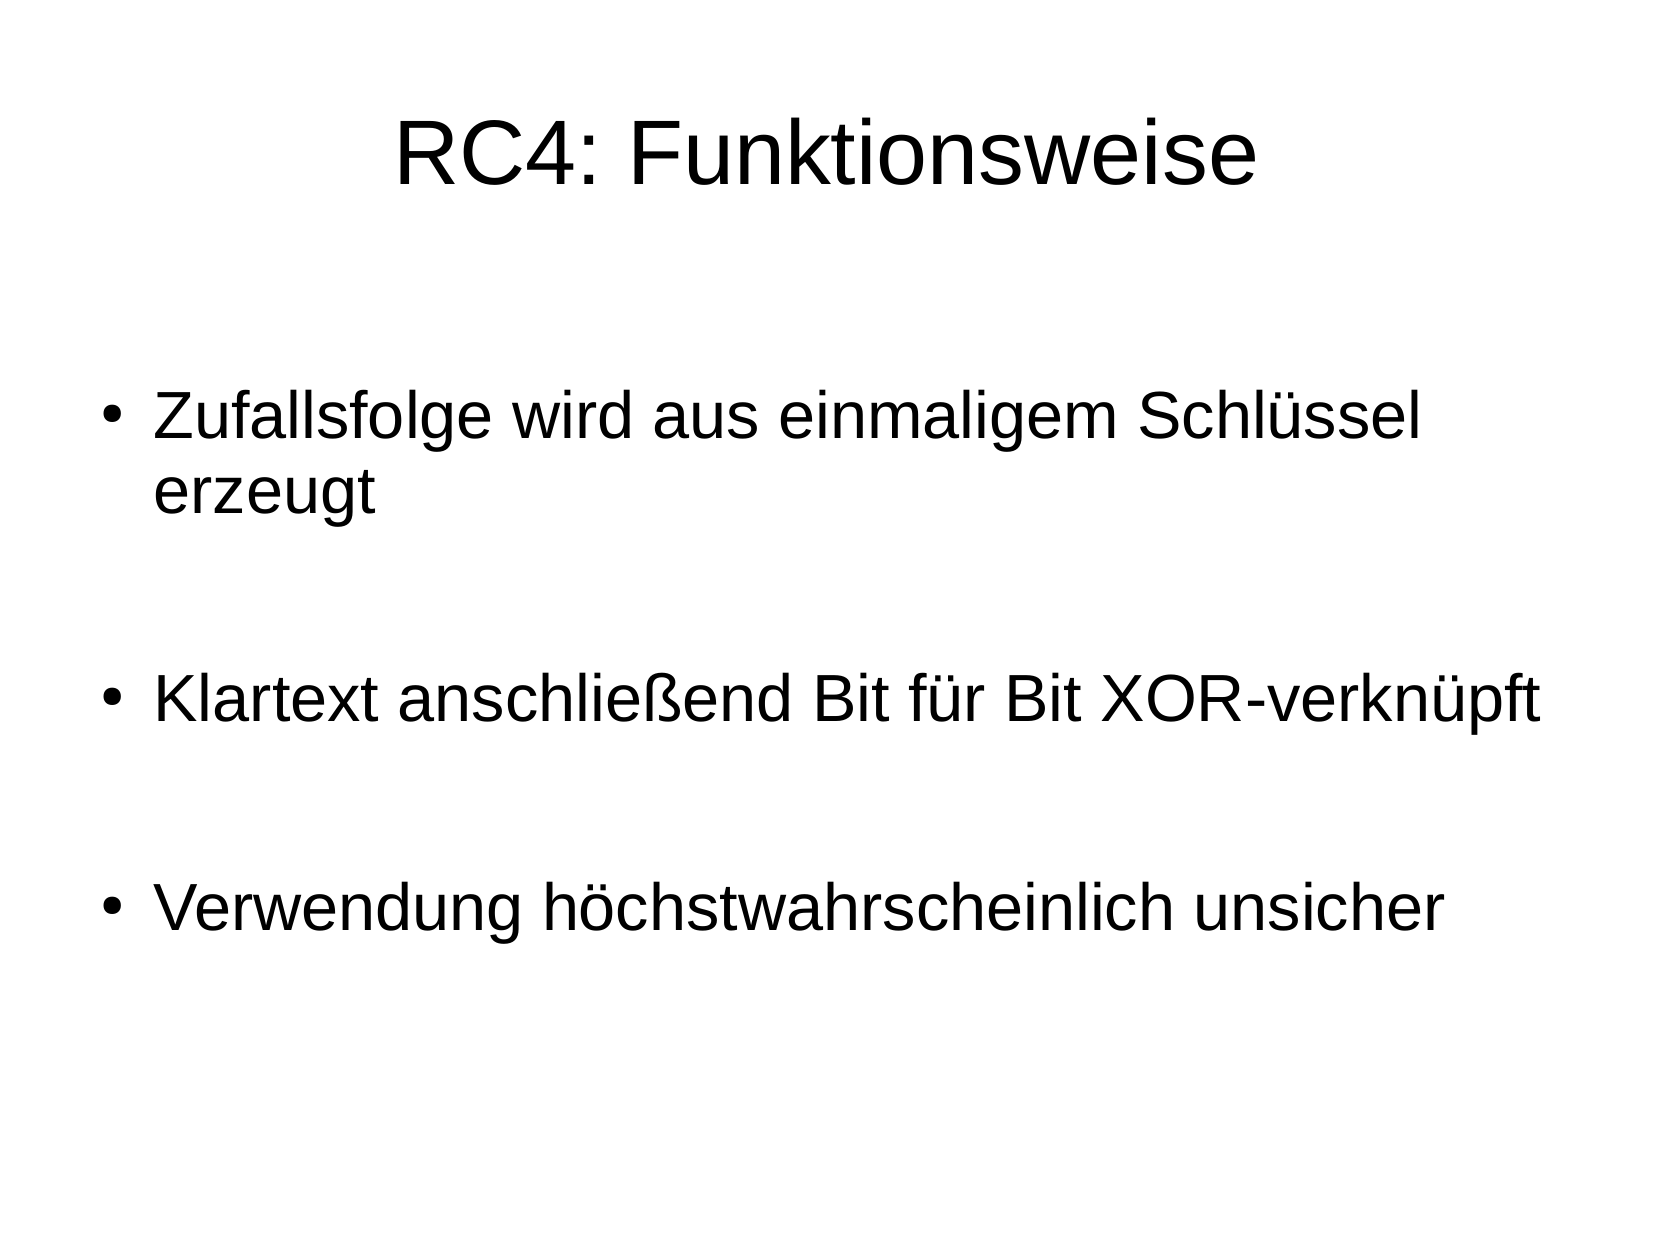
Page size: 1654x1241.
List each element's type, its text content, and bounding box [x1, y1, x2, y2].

list Zufallsfolge wird aus einmaligem Schlüssel erzeugt Klartext anschließend Bit für Bit XOR-verknüpft Verwendung höchstwahrscheinlich unsicher [82, 377, 1571, 1010]
title RC4: Funktionsweise [82, 49, 1571, 257]
